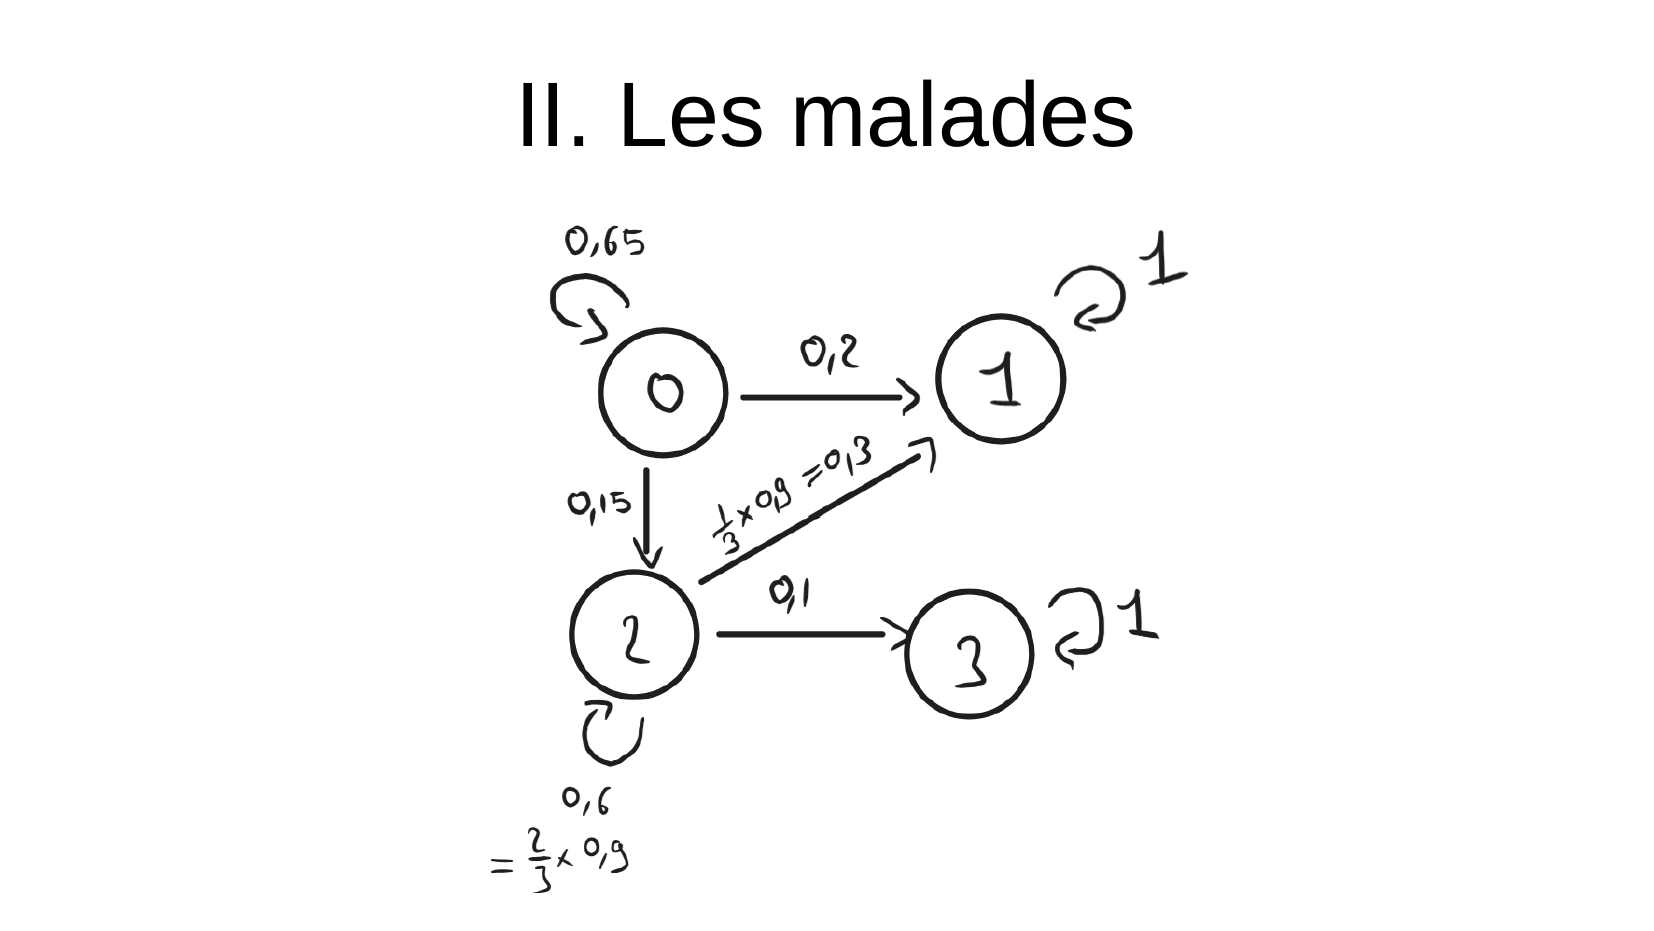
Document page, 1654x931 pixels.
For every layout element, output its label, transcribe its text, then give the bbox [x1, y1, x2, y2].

title II. Les malades [82, 37, 1571, 193]
picture [487, 187, 1199, 893]
